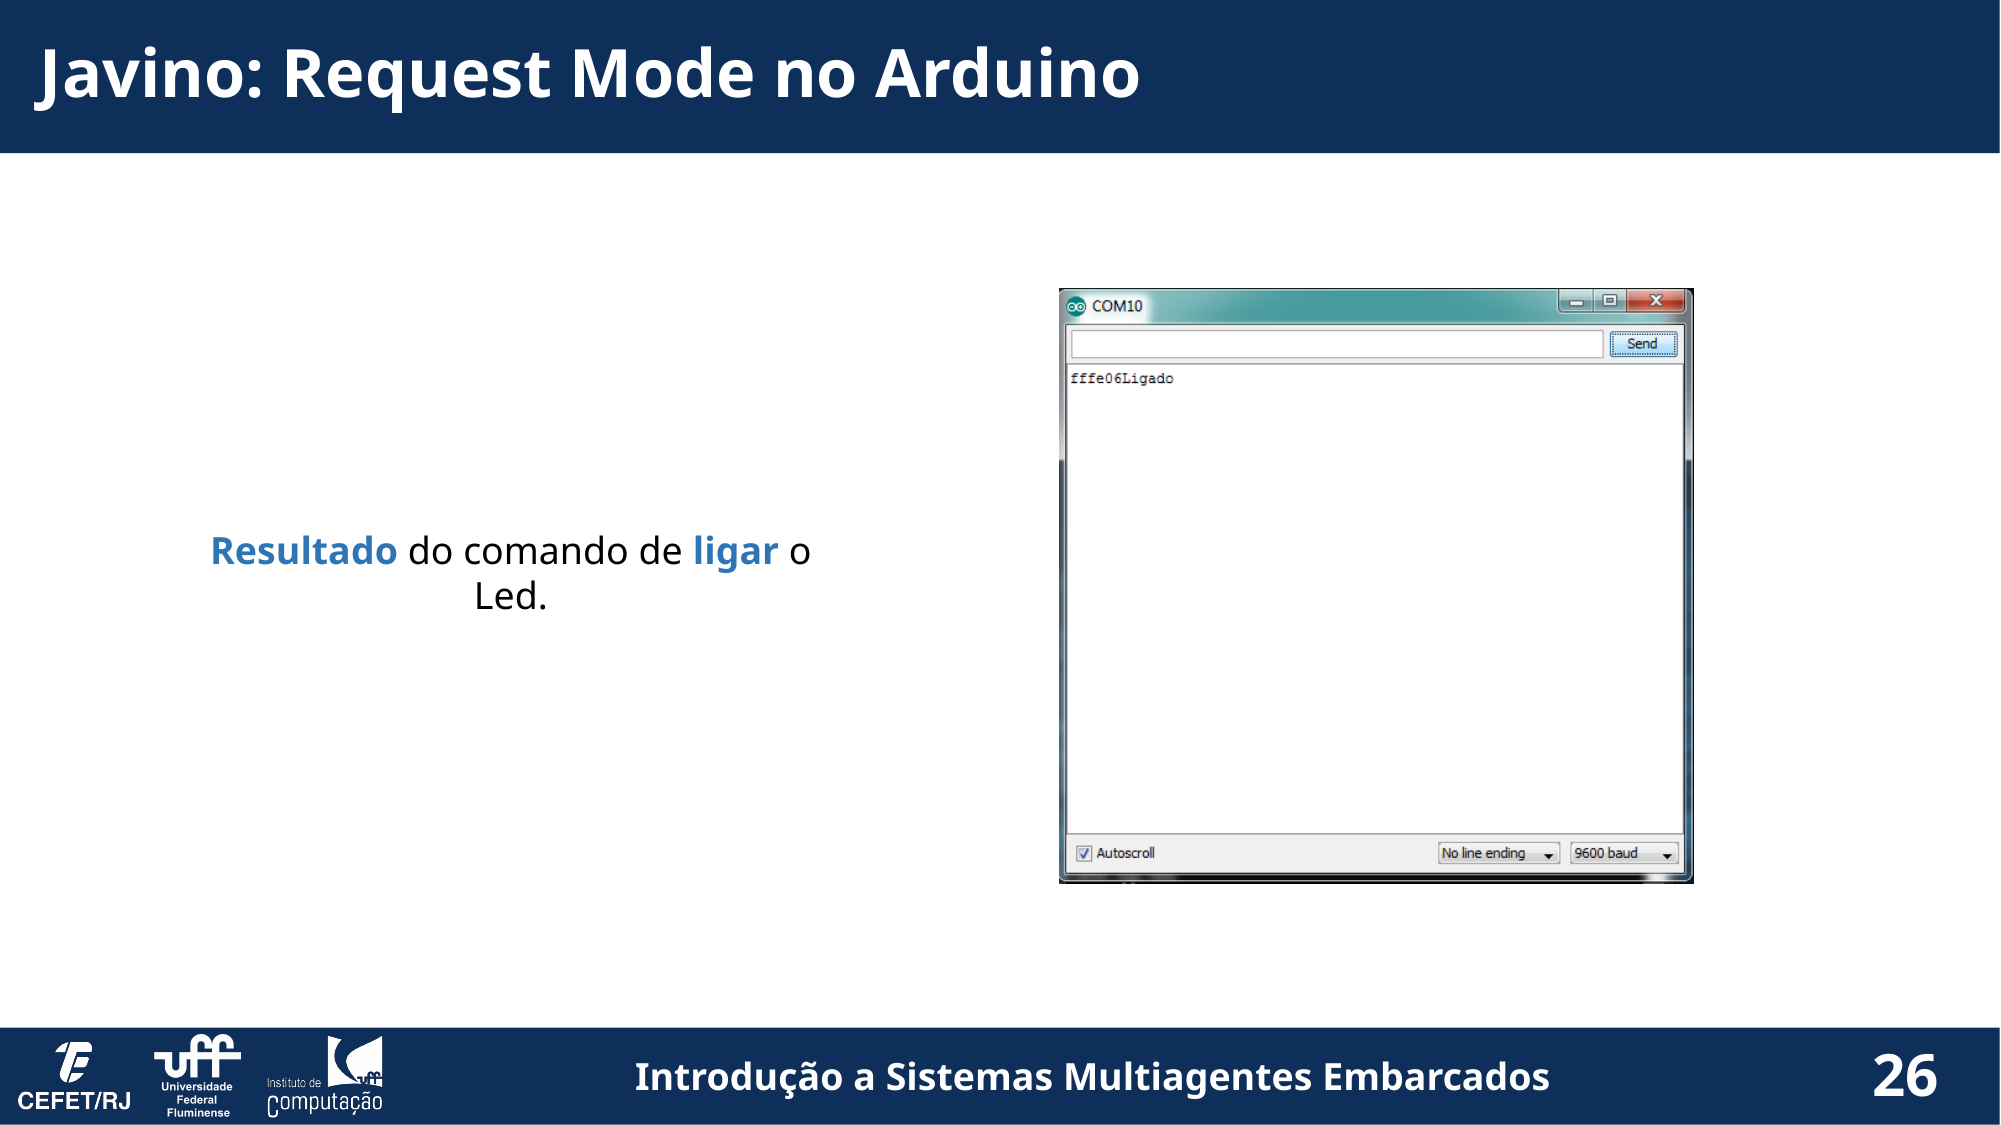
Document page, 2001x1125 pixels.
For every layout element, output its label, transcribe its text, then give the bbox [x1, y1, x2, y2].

picture [265, 1033, 384, 1118]
picture [18, 1021, 130, 1125]
picture [153, 1033, 242, 1122]
picture [1059, 288, 1694, 884]
text_box Javino: Request Mode no Arduino [25, 23, 2000, 119]
text_box Resultado do comando de ligar o Led. [175, 519, 847, 625]
